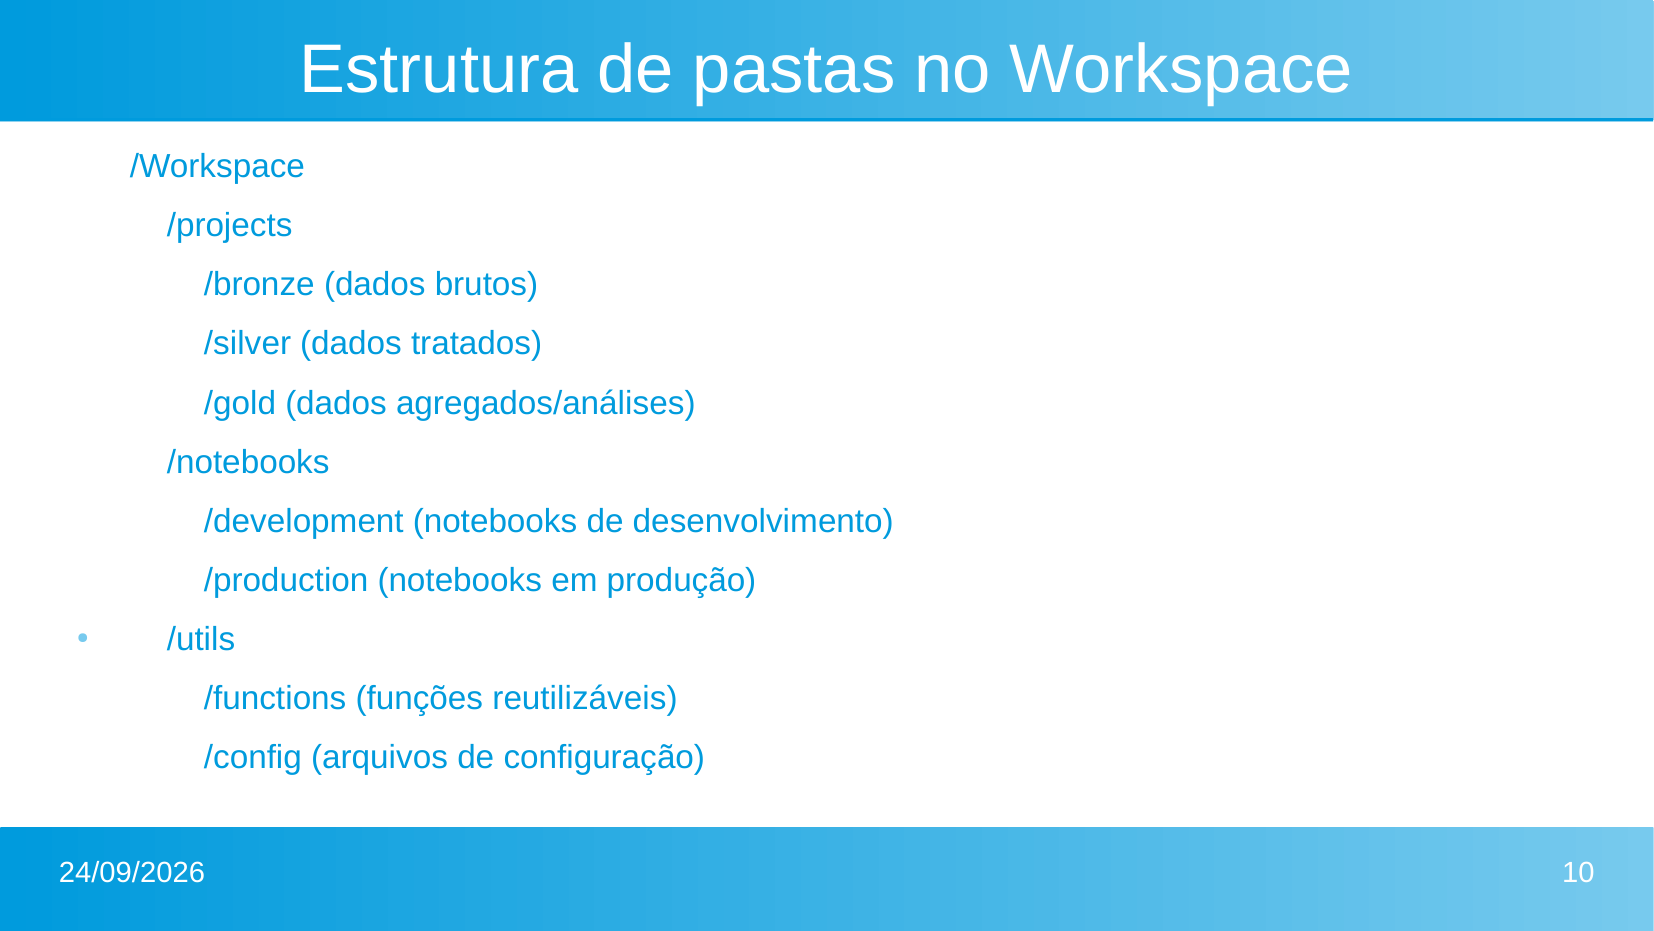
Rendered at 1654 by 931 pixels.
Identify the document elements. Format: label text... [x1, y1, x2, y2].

list /Workspace /projects /bronze (dados brutos) /silver (dados tratados) /gold (dados agregados/análises) /notebooks /development (notebooks de desenvolvimento) /production (notebooks em produção) /utils /functions (funções reutilizáveis) /config (arquivos de configuração) [59, 147, 1595, 827]
title Estrutura de pastas no Workspace [59, 29, 1595, 108]
